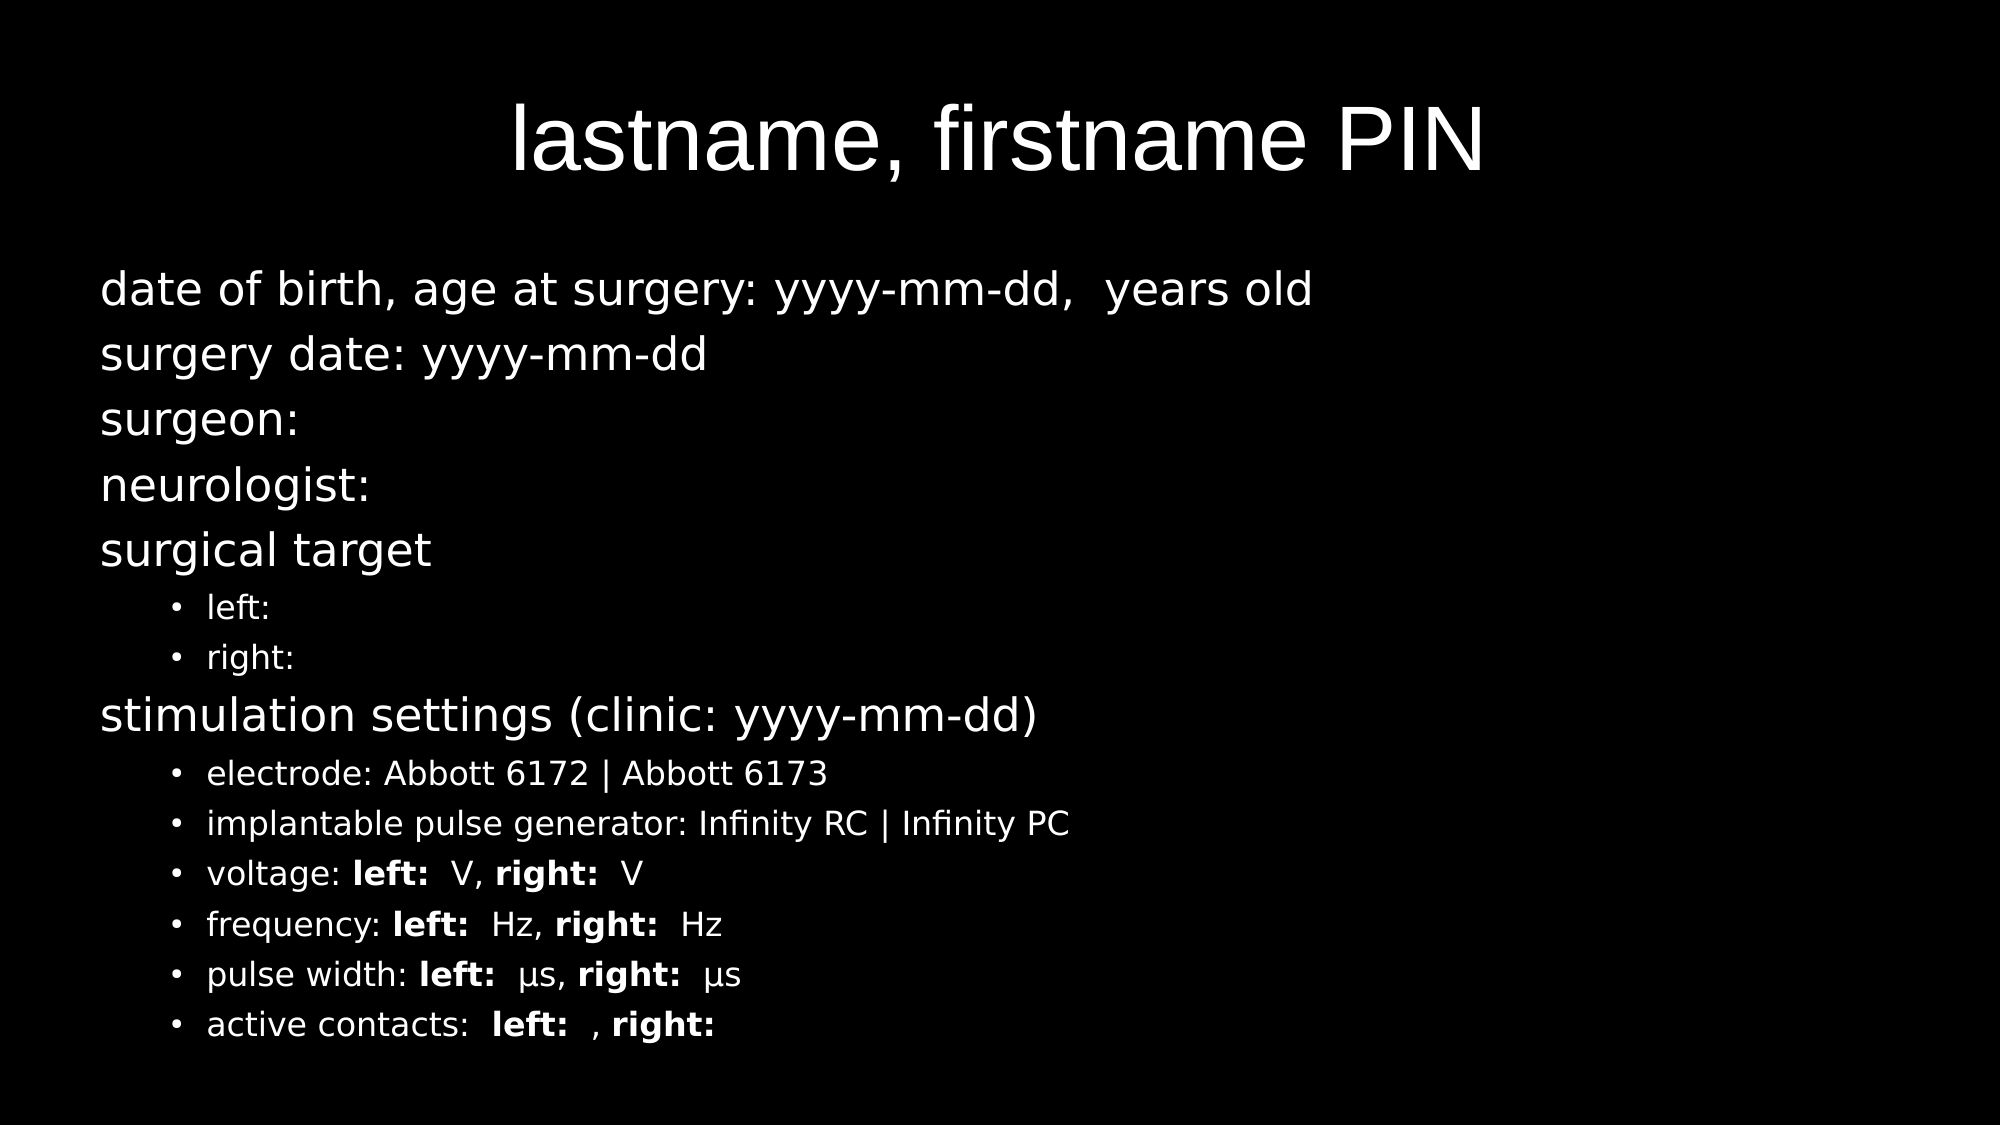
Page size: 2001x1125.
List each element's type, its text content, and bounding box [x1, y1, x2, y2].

subtitle date of birth, age at surgery: yyyy-mm-dd, years old surgery date: yyyy-mm-dd surgeon: neurologist: surgical target left: right: stimulation settings (clinic: yyyy-mm-dd) electrode: Abbott 6172 | Abbott 6173 implantable pulse generator: Infinity RC | Infinity PC voltage: left: V, right: V frequency: left: Hz, right: Hz pulse width: left: μs, right: μs active contacts: left: , right: [99, 263, 1900, 1081]
title lastname, firstname PIN [99, 44, 1900, 233]
